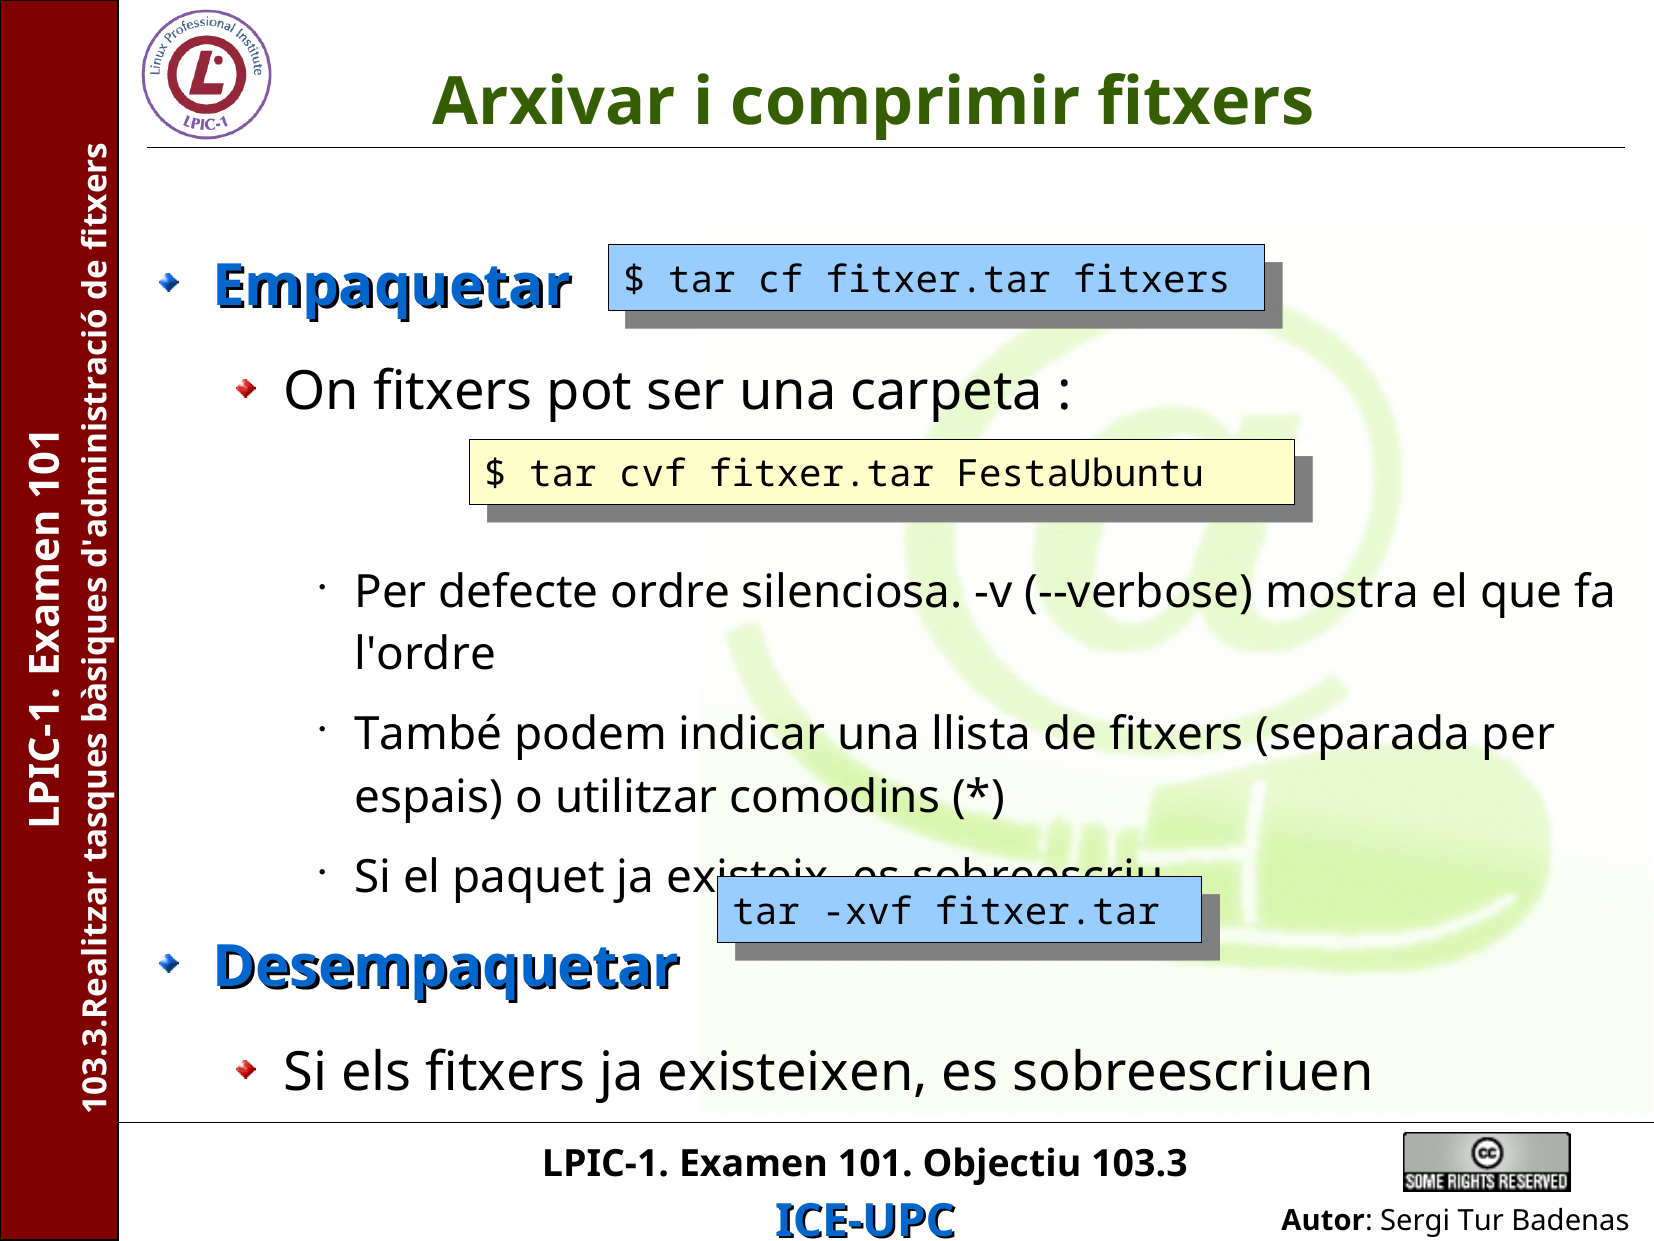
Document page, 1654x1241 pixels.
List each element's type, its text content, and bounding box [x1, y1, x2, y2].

text_box tar -xvf fitxer.tar [717, 876, 1202, 941]
picture [135, 5, 277, 56]
picture [1403, 1132, 1571, 1192]
picture [700, 217, 1654, 1113]
text_box $ tar cvf fitxer.tar FestaUbuntu [469, 439, 1295, 503]
picture [1046, 1078, 1063, 1087]
title Arxivar i comprimir fitxers [129, 56, 1619, 141]
picture [1081, 1078, 1096, 1087]
text_box $ tar cf fitxer.tar fitxers [608, 244, 1265, 309]
picture [1285, 1078, 1300, 1087]
list Empaquetar On fitxers pot ser una carpeta : Per defecte ordre silenciosa. -v (--verbose) mostra el que fa l'ordre També podem indicar una llista de fitxers (separada per espais) o utilitzar comodins (*) Si el paquet ja existeix, es sobreescriu. Desempaquetar Si els fitxers ja existeixen, es sobreescriuen [141, 242, 1630, 1078]
